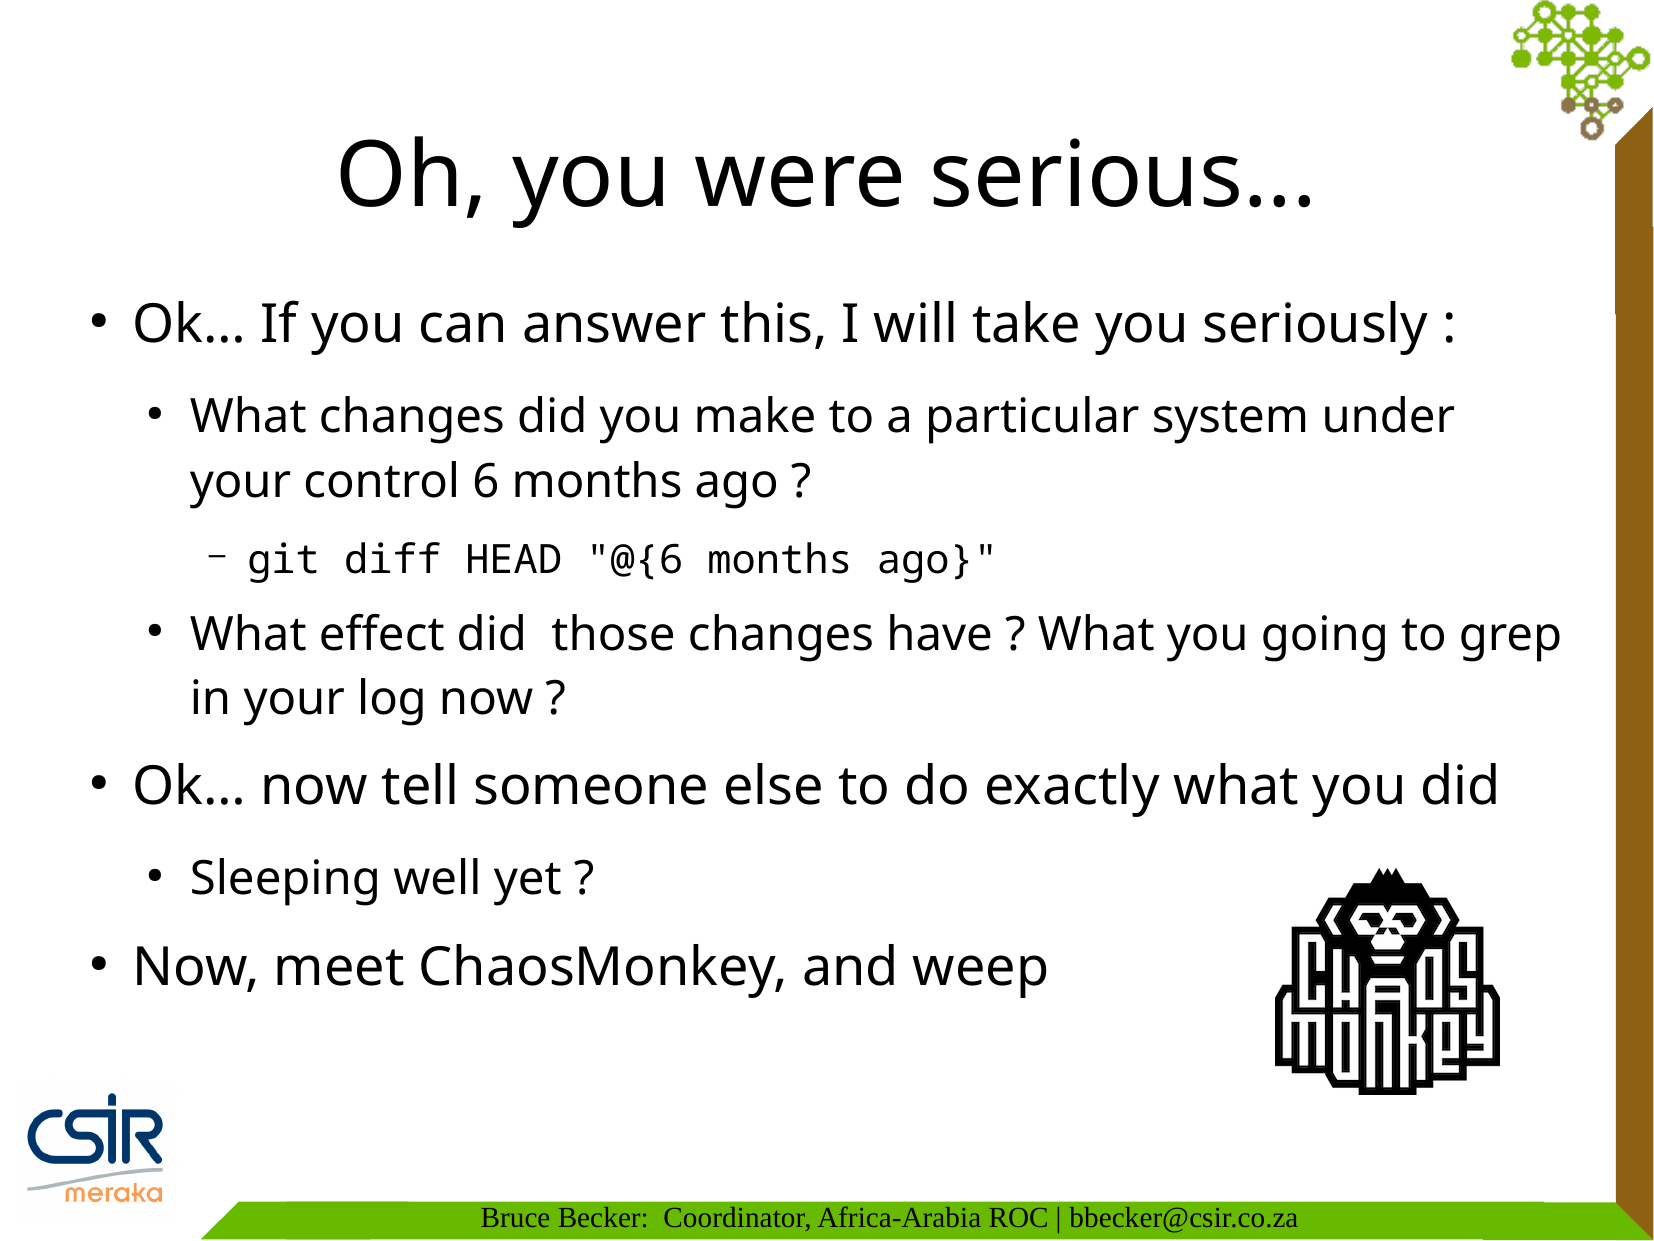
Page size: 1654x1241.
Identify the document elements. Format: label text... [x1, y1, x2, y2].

title Oh, you were serious... [82, 67, 1571, 275]
picture [1503, 0, 1654, 144]
picture [1275, 868, 1500, 1096]
picture [12, 1074, 178, 1225]
list Ok… If you can answer this, I will take you seriously : What changes did you make to a particular system under your control 6 months ago ? git diff HEAD "@{6 months ago}" What effect did those changes have ? What you going to grep in your log now ? Ok… now tell someone else to do exactly what you did Sleeping well yet ? Now, meet ChaosMonkey, and weep [75, 285, 1564, 1005]
